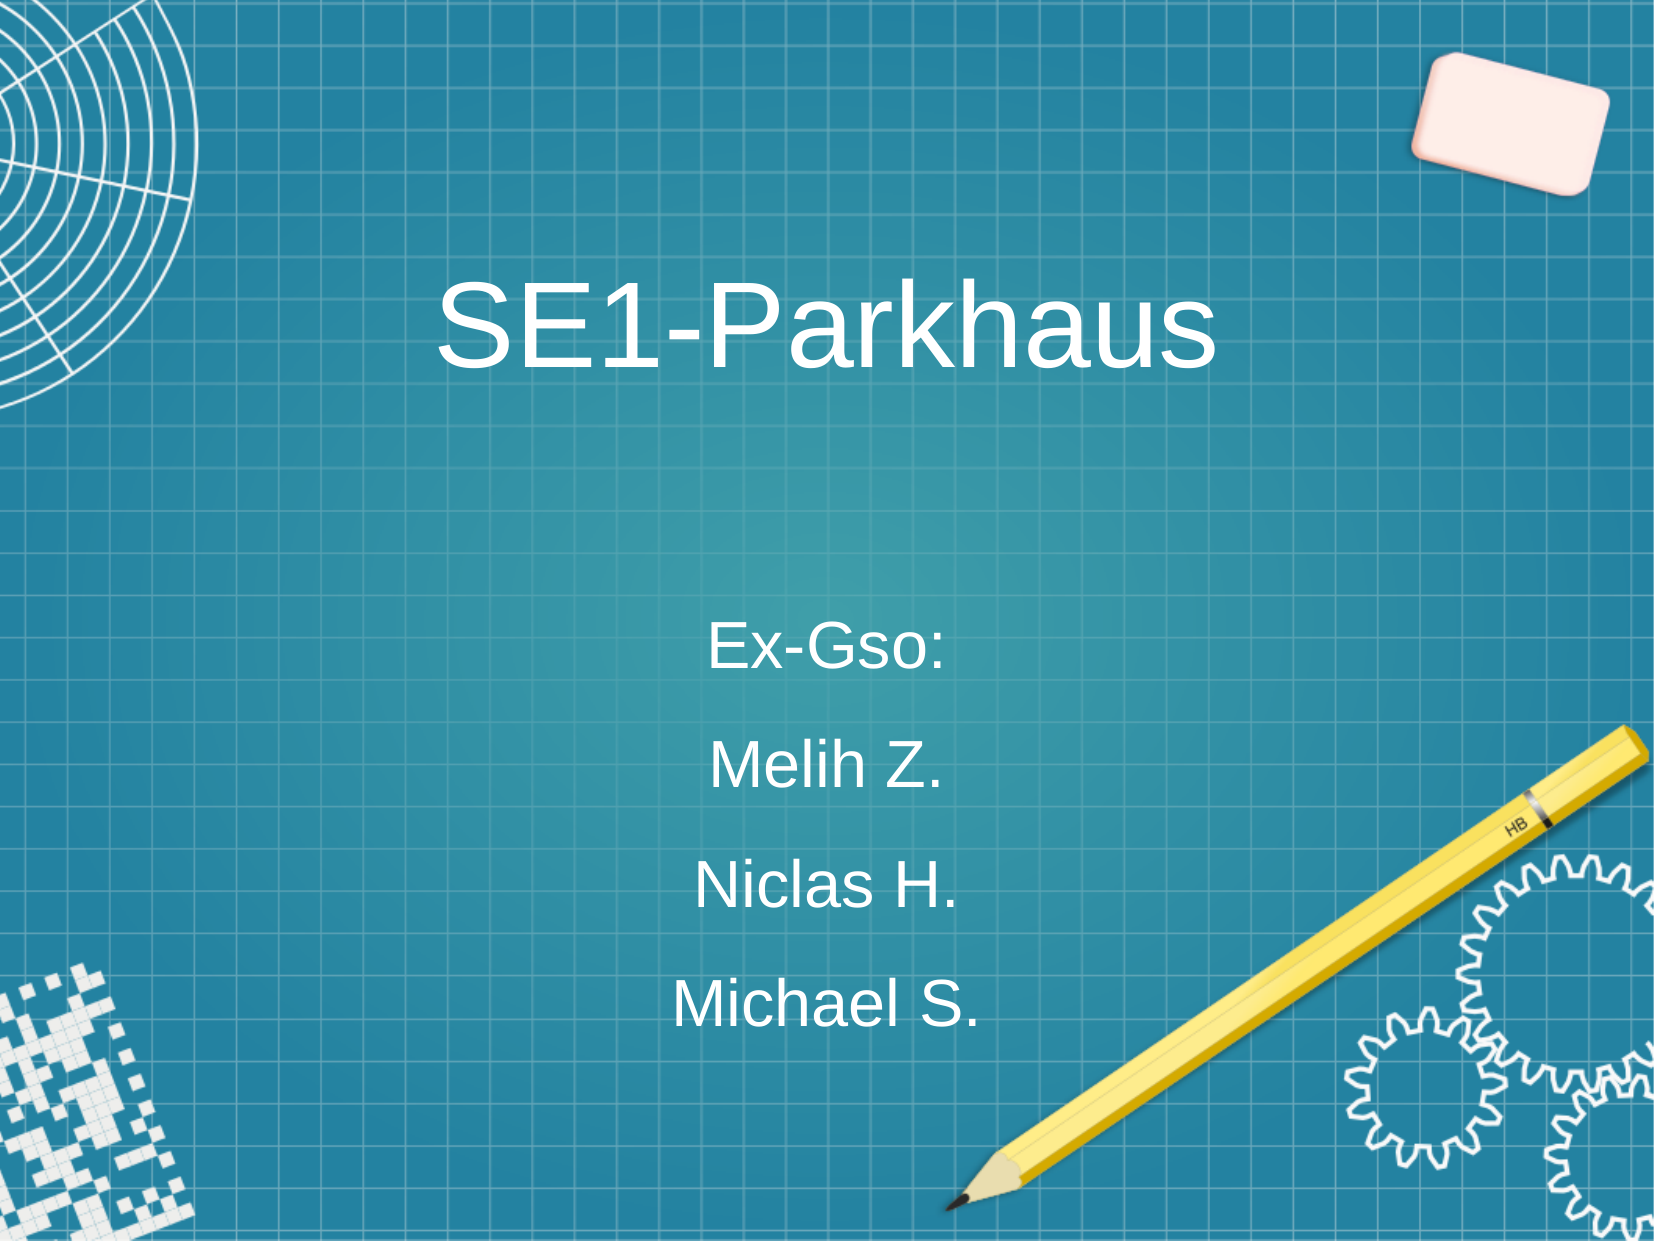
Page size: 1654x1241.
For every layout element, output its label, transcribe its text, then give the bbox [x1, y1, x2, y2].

title SE1-Parkhaus [82, 177, 1571, 461]
subtitle Ex-Gso: Melih Z. Niclas H. Michael S. [82, 519, 1571, 1123]
